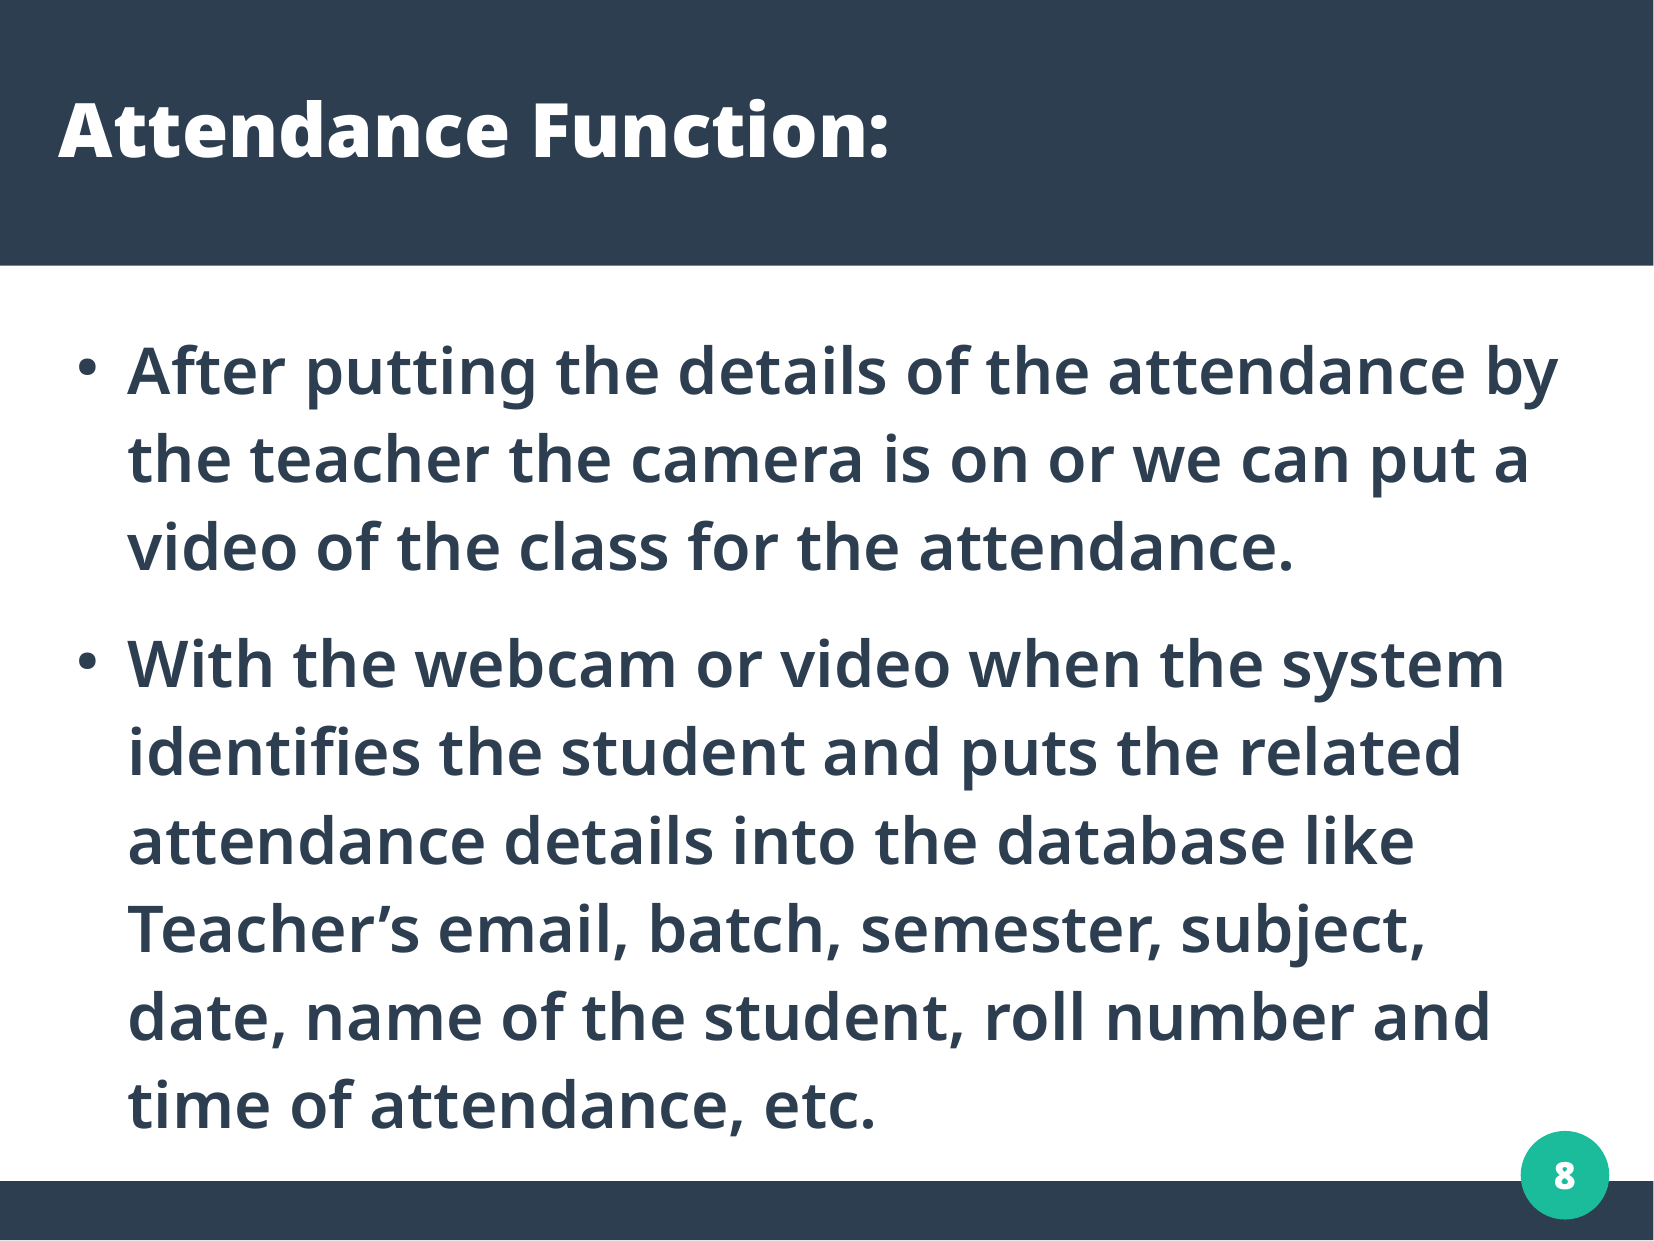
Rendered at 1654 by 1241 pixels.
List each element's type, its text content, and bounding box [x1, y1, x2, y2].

list After putting the details of the attendance by the teacher the camera is on or we can put a video of the class for the attendance. With the webcam or video when the system identifies the student and puts the related attendance details into the database like Teacher’s email, batch, semester, subject, date, name of the student, roll number and time of attendance, etc. [59, 324, 1595, 1152]
title Attendance Function: [59, 49, 1595, 207]
